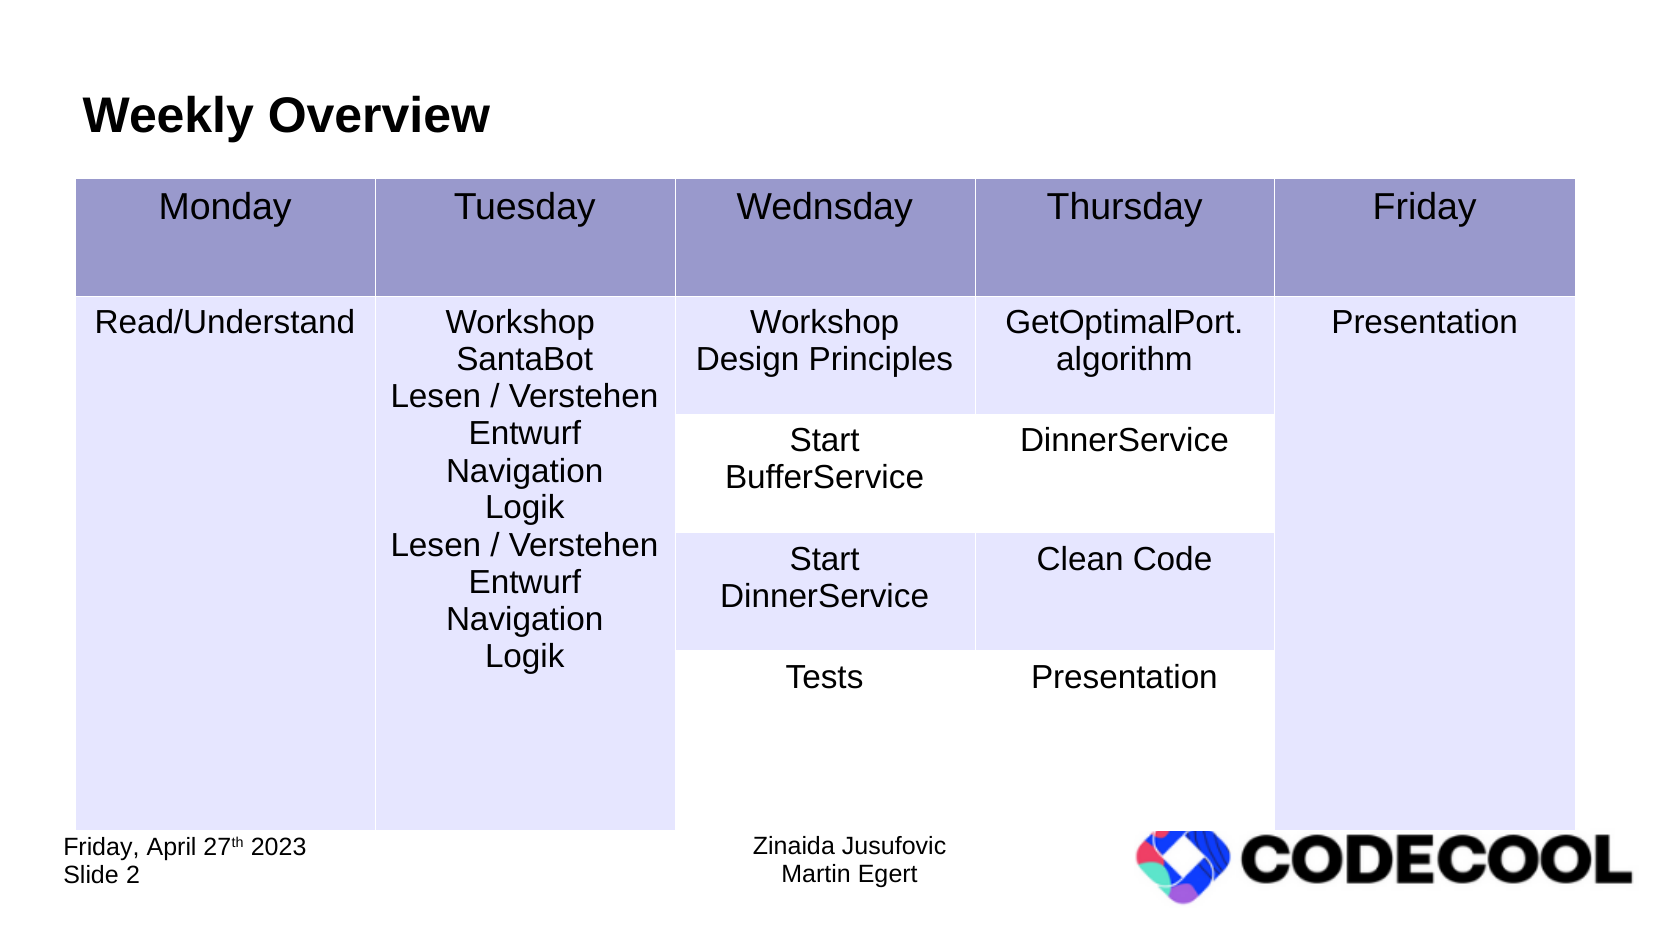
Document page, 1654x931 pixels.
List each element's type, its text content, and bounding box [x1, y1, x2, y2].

table_cell DinnerService [976, 415, 1274, 532]
table_header Friday [1275, 179, 1575, 296]
table_cell Presentation [1275, 297, 1575, 830]
table_header Wednsday [676, 179, 975, 296]
table_cell Tests [676, 651, 975, 817]
table_header Thursday [976, 179, 1274, 296]
table_header Tuesday [376, 179, 675, 296]
table_cell Start DinnerService [676, 533, 975, 650]
title Weekly Overview [82, 37, 1571, 178]
picture [1134, 783, 1654, 931]
table_cell Start BufferService [676, 415, 975, 532]
table_header Monday [76, 179, 375, 296]
table_cell Workshop SantaBot Lesen / Verstehen Entwurf Navigation Logik [376, 297, 675, 830]
table_cell Workshop Design Principles [676, 297, 975, 414]
table_cell Read/Understand [76, 297, 375, 830]
text_box Friday, April 27th 2023 Slide <number> [63, 833, 497, 890]
table_cell Presentation [976, 651, 1274, 830]
table_cell GetOptimalPort. algorithm [976, 297, 1274, 414]
table_cell Clean Code [976, 533, 1274, 650]
text_box Zinaida Jusufovic Martin Egert [497, 817, 1203, 902]
